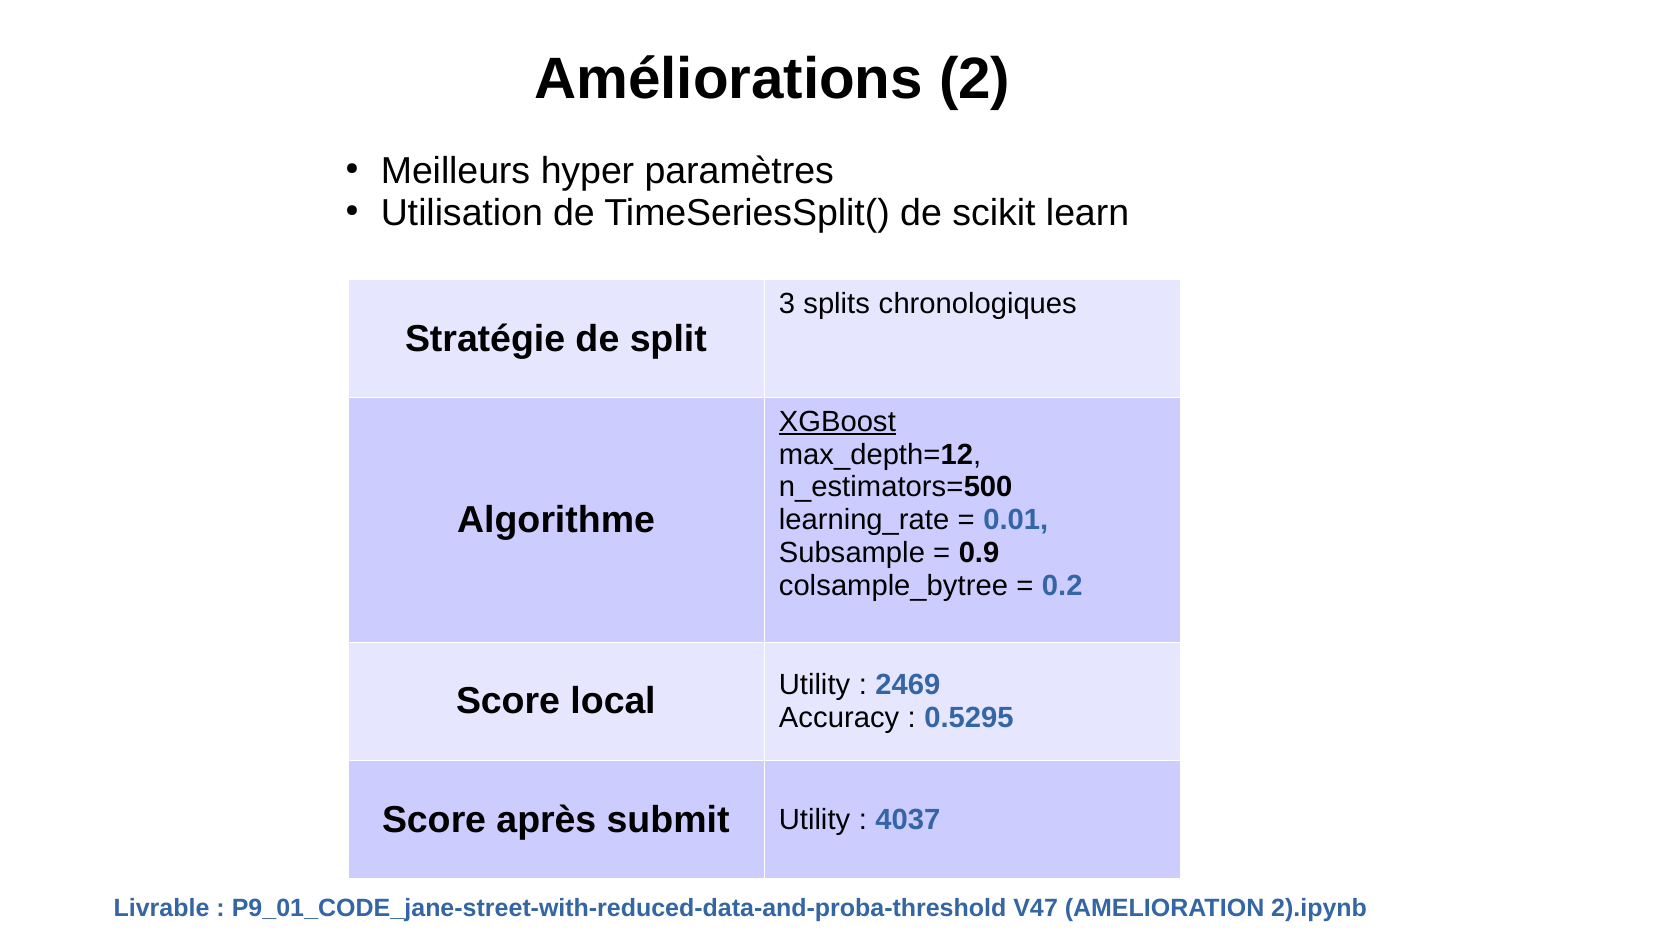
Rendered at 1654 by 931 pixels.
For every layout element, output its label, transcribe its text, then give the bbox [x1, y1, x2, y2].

table_cell Algorithme [349, 398, 764, 642]
table_cell Utility : 4037 [765, 761, 1180, 878]
text_box Meilleurs hyper paramètres Utilisation de TimeSeriesSplit() de scikit learn [330, 141, 1654, 241]
table_cell Utility : 2469 Accuracy : 0.5295 [765, 643, 1180, 760]
table_header 3 splits chronologiques [765, 280, 1180, 397]
table_cell Score local [349, 643, 764, 760]
text_box Livrable : P9_01_CODE_jane-street-with-reduced-data-and-proba-threshold V47 (AMELIORATION 2).ipynb [98, 885, 1654, 931]
table_header Stratégie de split [349, 280, 764, 397]
table_cell XGBoost max_depth=12, n_estimators=500 learning_rate = 0.01, Subsample = 0.9 colsample_bytree = 0.2 [765, 398, 1180, 642]
text_box Améliorations (2) [519, 38, 1467, 119]
table_cell Score après submit [349, 761, 764, 878]
